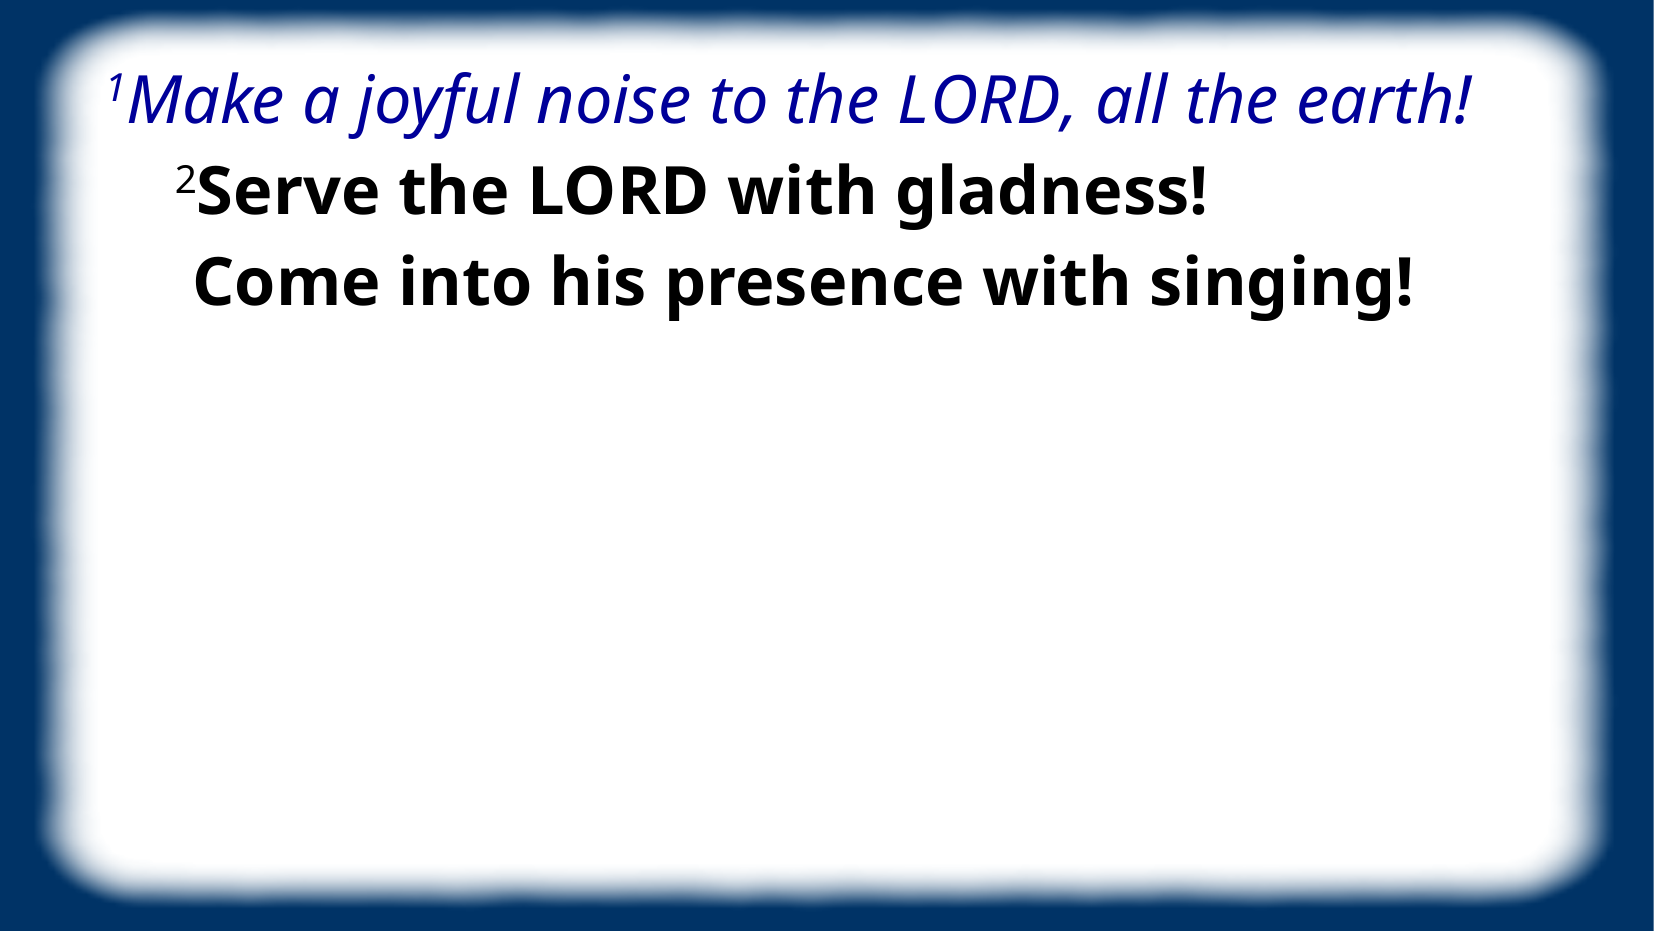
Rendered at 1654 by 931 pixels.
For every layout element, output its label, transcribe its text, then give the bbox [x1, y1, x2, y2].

text_box 1Make a joyful noise to the LORD, all the earth! 2Serve the LORD with gladness! Come into his presence with singing! [90, 45, 1546, 327]
picture [0, 0, 1654, 931]
